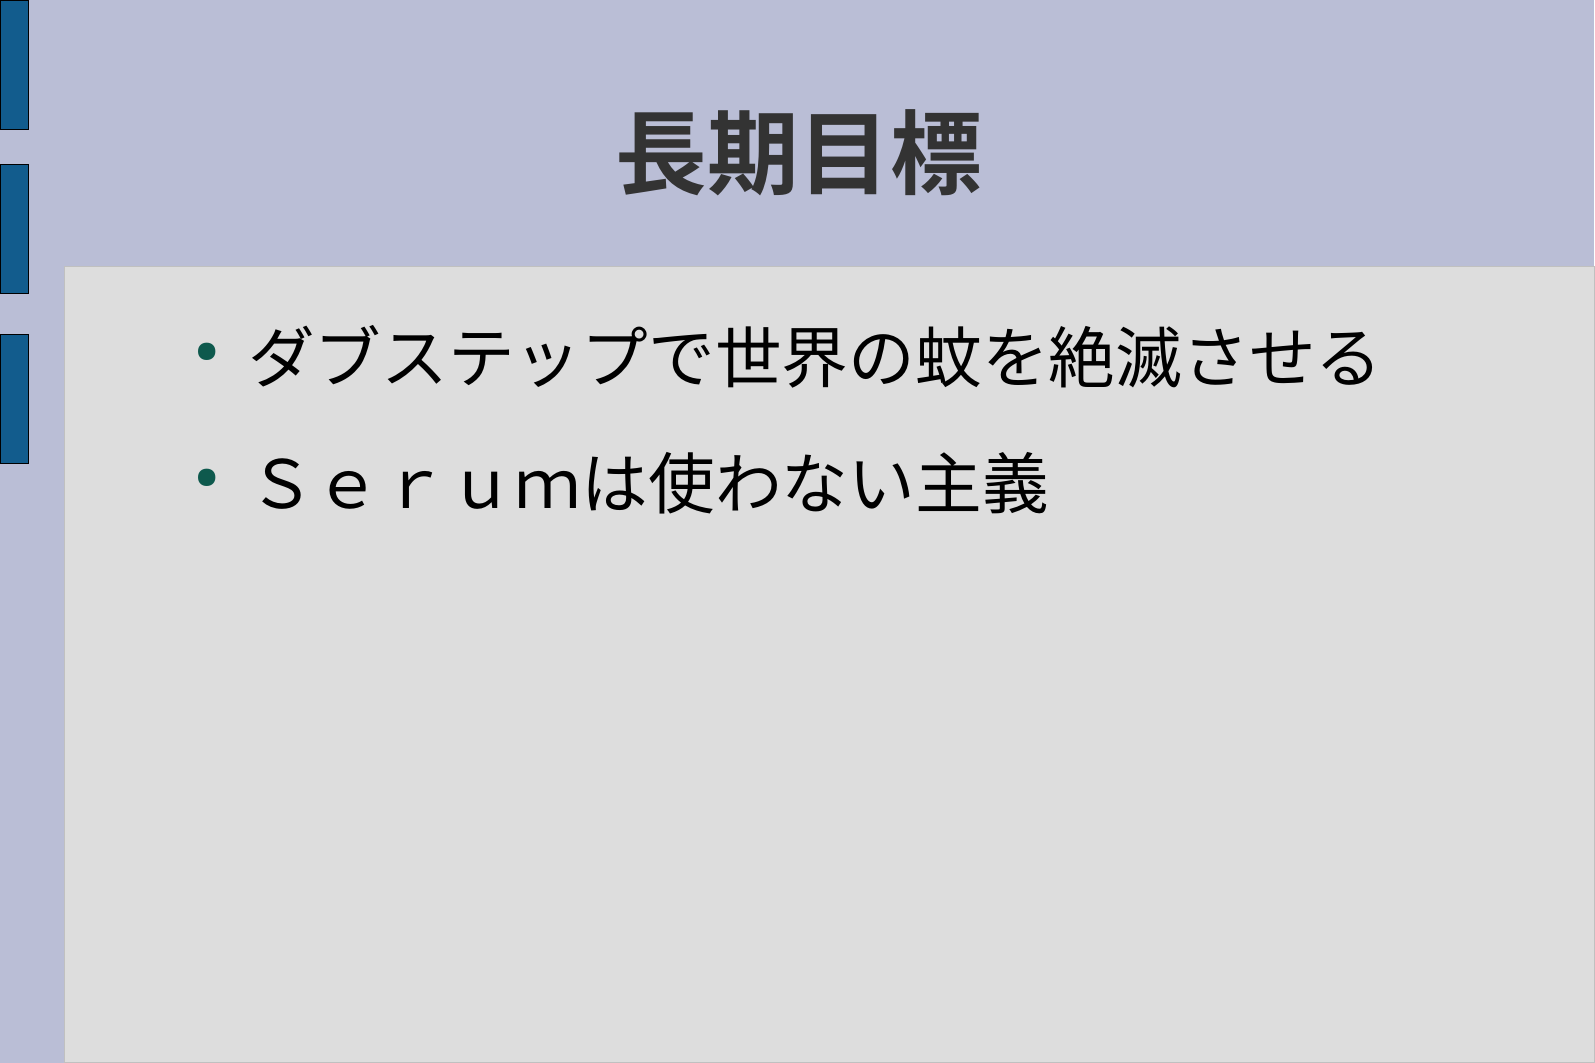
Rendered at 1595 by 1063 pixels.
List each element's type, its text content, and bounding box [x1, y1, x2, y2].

title 長期目標 [118, 58, 1480, 237]
list ダブステップで世界の蚊を絶滅させる Ｓｅｒｕｍは使わない主義 [177, 304, 1519, 975]
